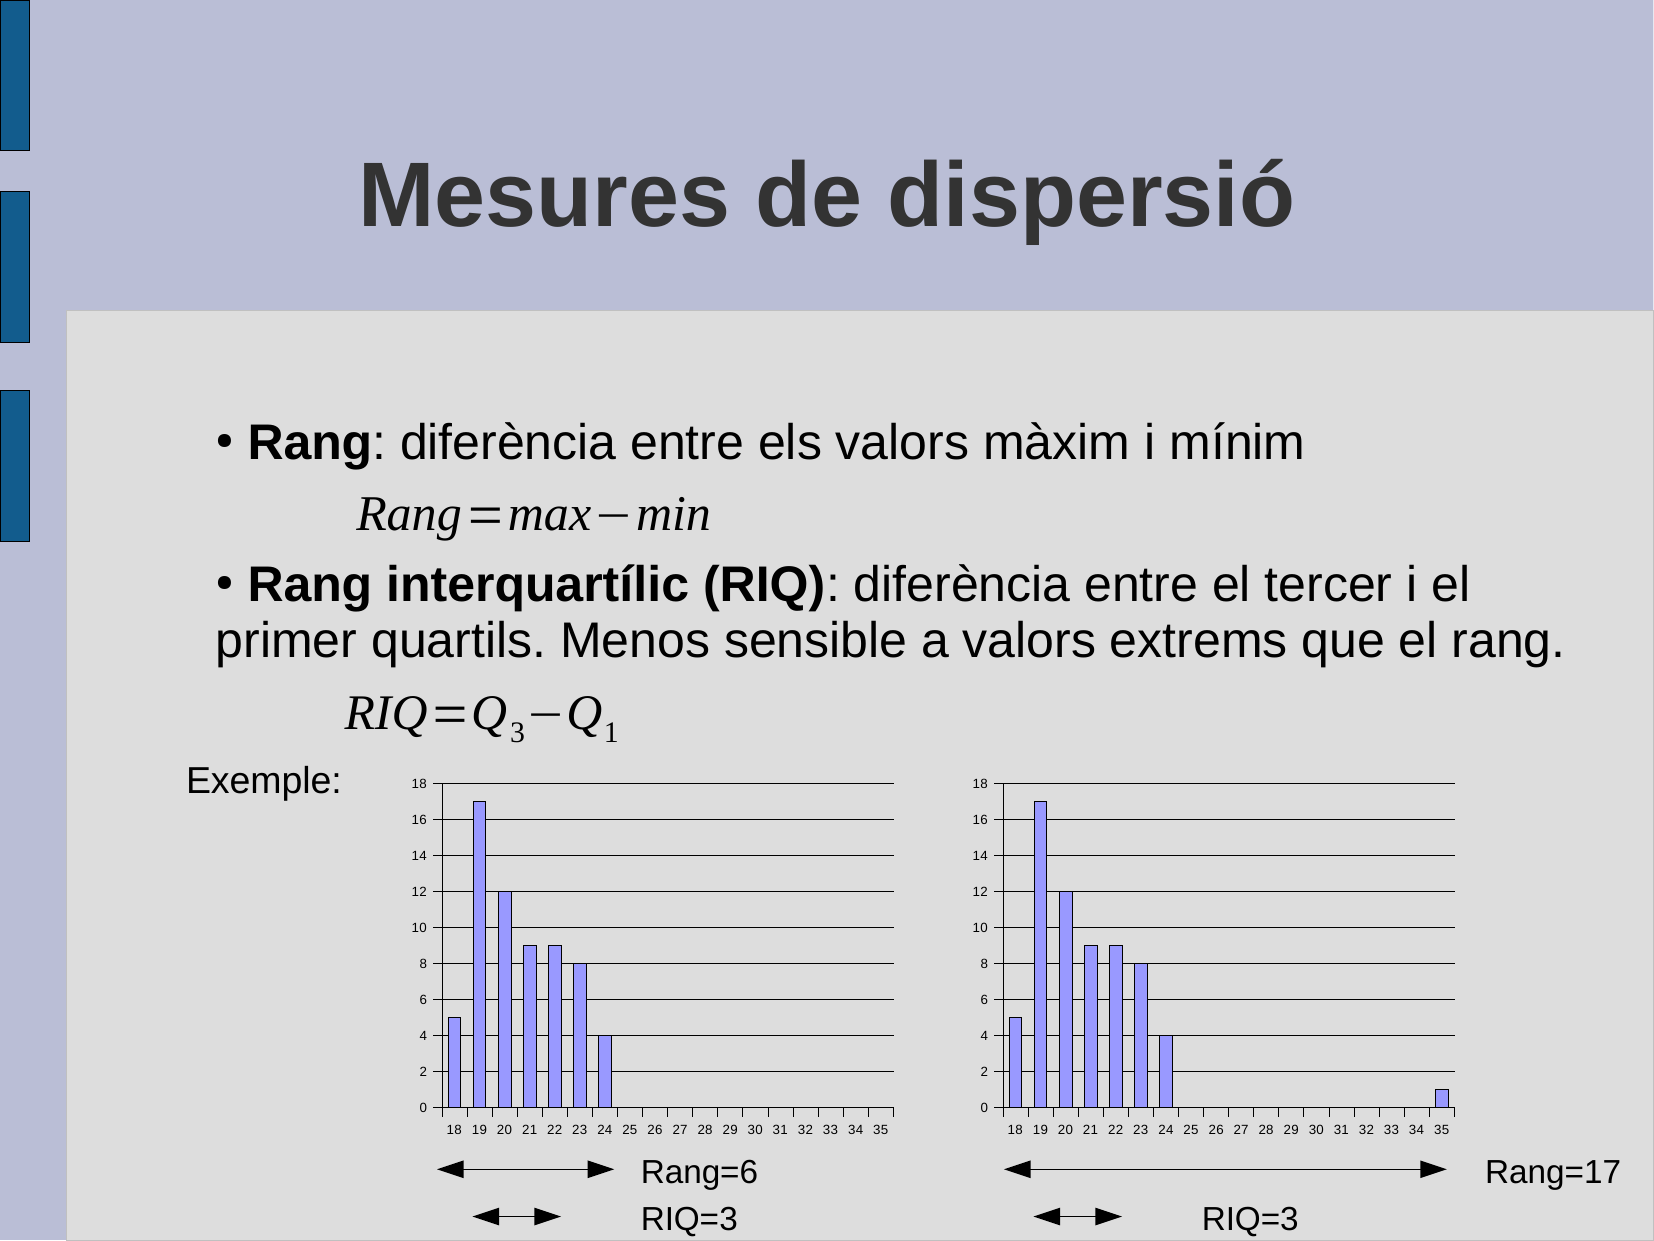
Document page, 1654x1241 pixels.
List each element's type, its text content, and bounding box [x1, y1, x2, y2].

text_box Rang: diferència entre els valors màxim i mínim [200, 407, 1625, 480]
text_box RIQ=3 [625, 1192, 863, 1241]
text_box RIQ=3 [1187, 1192, 1424, 1241]
chart [401, 761, 904, 1146]
title Mesures de dispersió [121, 91, 1534, 299]
text_box Rang interquartílic (RIQ): diferència entre el tercer i el primer quartils. Menos sensible a valors extrems que el rang. [200, 549, 1595, 678]
chart [346, 485, 717, 541]
text_box Exemple: [171, 752, 467, 810]
text_box Rang=6 [625, 1145, 863, 1192]
chart [335, 685, 626, 750]
chart [962, 761, 1465, 1146]
text_box Rang=17 [1470, 1145, 1654, 1198]
